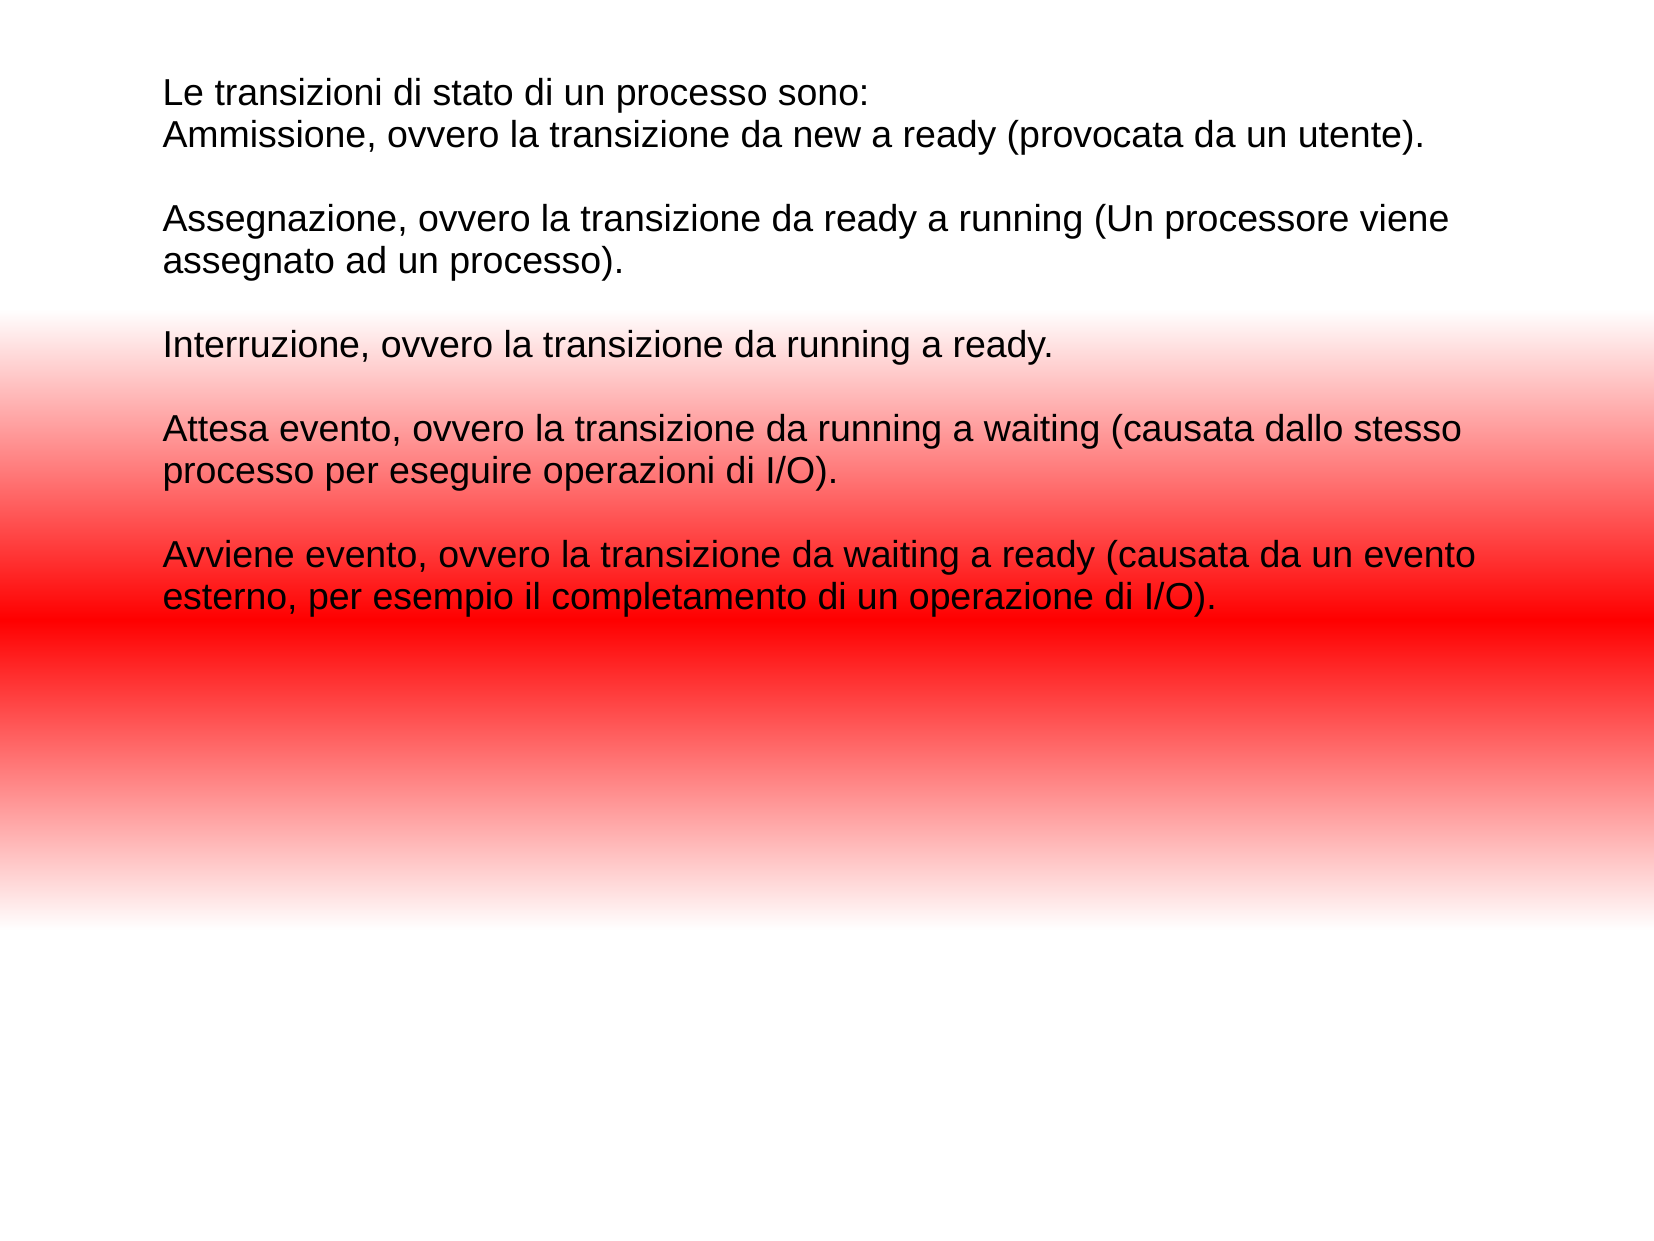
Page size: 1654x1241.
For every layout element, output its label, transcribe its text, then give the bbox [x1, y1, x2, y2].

text_box Le transizioni di stato di un processo sono: Ammissione, ovvero la transizione da new a ready (provocata da un utente). Assegnazione, ovvero la transizione da ready a running (Un processore viene assegnato ad un processo). Interruzione, ovvero la transizione da running a ready. Attesa evento, ovvero la transizione da running a waiting (causata dallo stesso processo per eseguire operazioni di I/O). Avviene evento, ovvero la transizione da waiting a ready (causata da un evento esterno, per esempio il completamento di un operazione di I/O). [147, 64, 1506, 1034]
